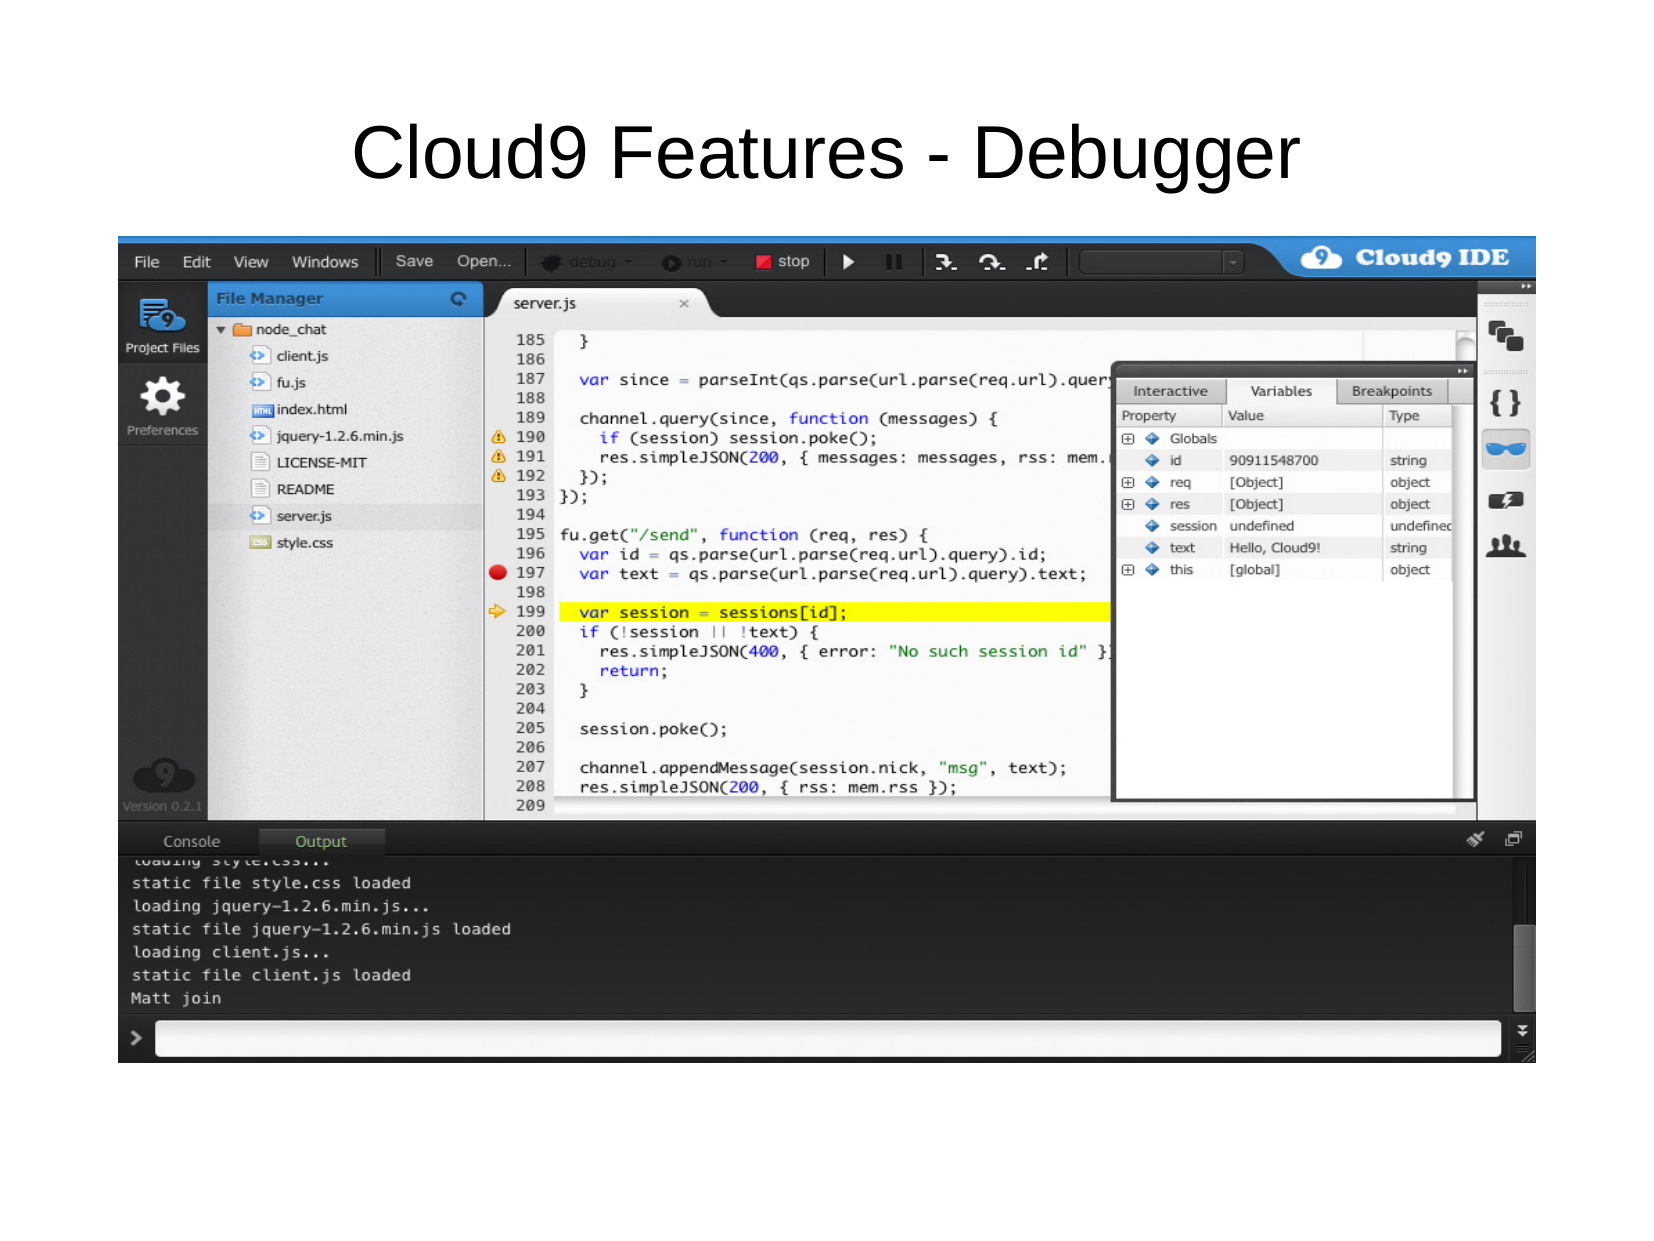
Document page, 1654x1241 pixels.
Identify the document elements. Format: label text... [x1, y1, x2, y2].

picture [118, 236, 1536, 1063]
title Cloud9 Features - Debugger [82, 49, 1571, 257]
